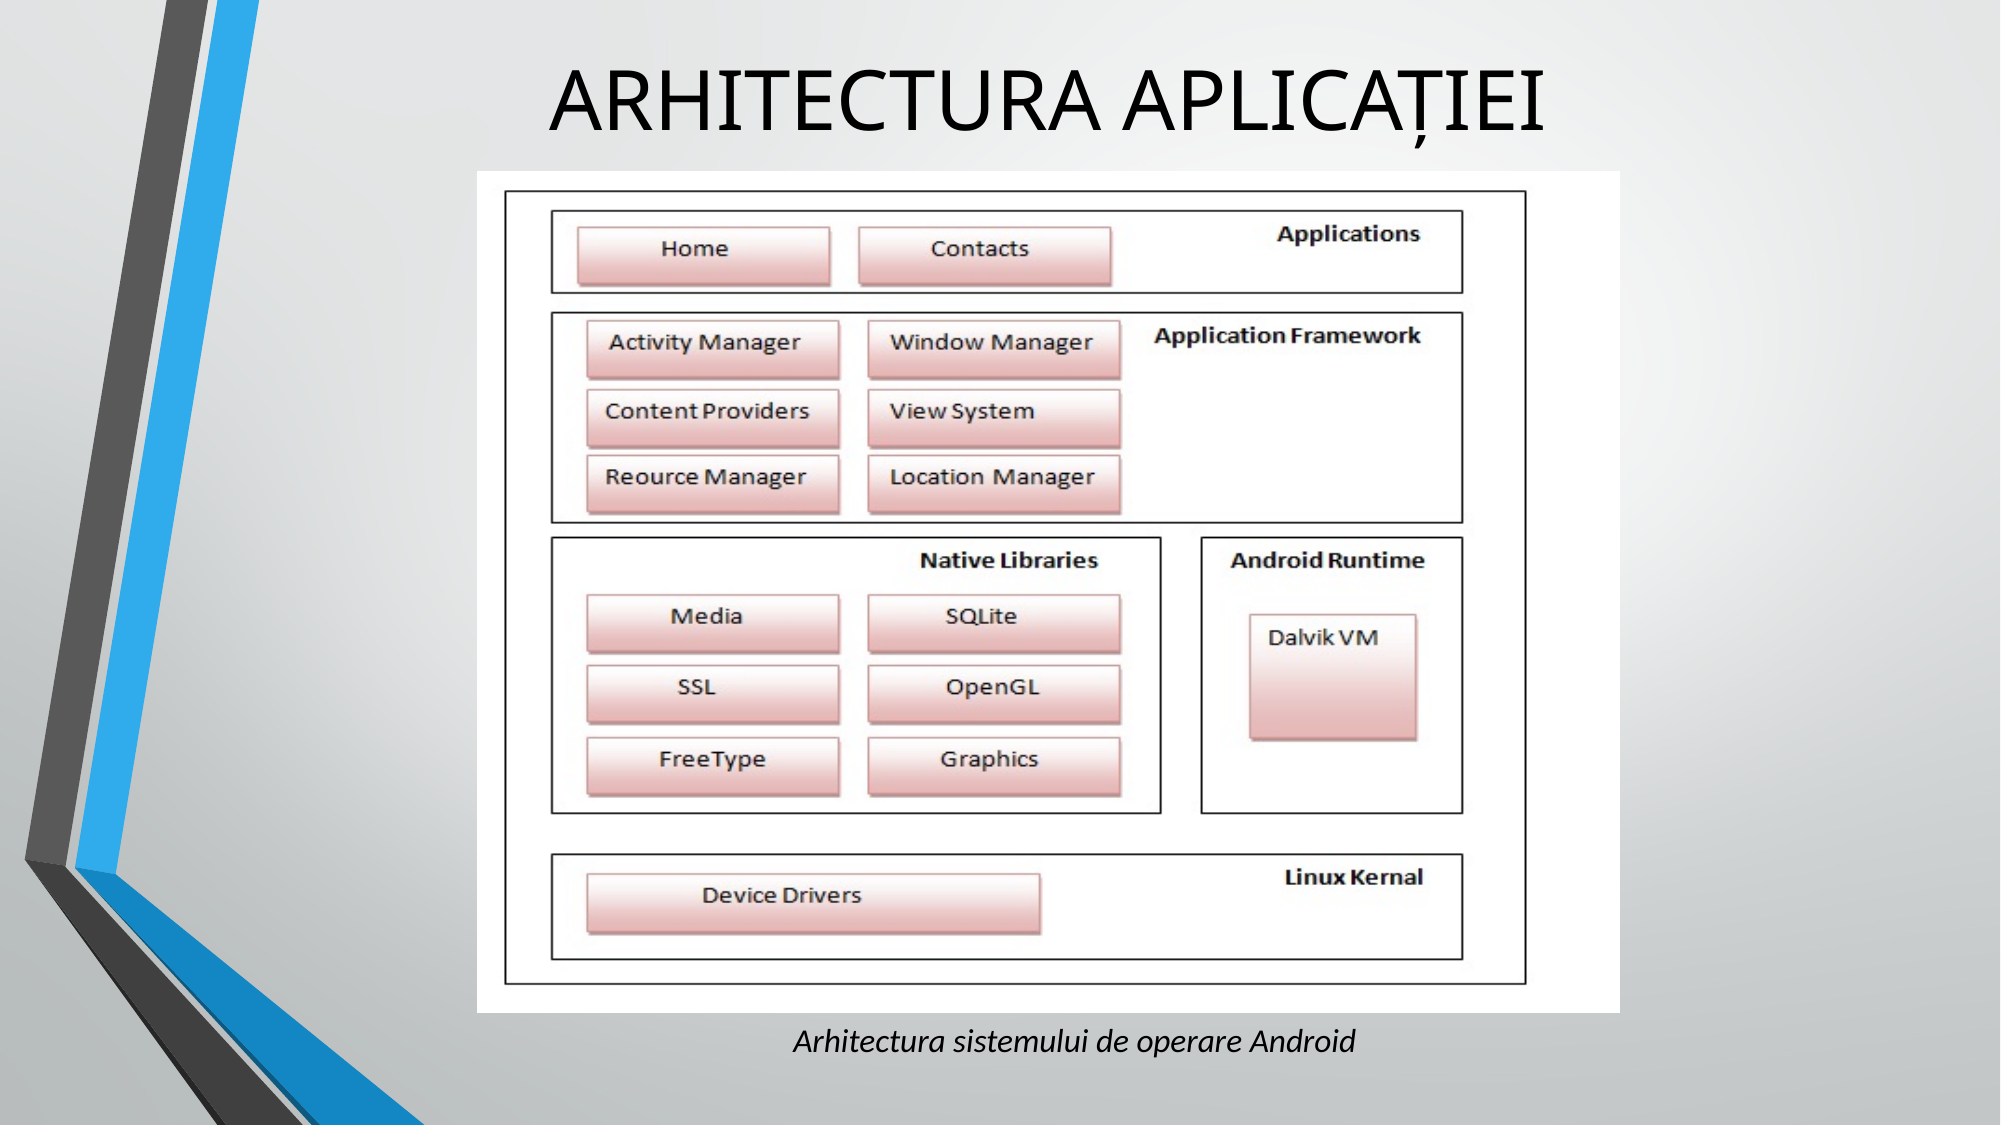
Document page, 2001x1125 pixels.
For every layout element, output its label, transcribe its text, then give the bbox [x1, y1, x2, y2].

picture [477, 171, 1620, 1013]
title ARHITECTURA APLICAȚIEI [226, 0, 1871, 194]
text_box Arhitectura sistemului de operare Android [778, 1012, 1474, 1068]
